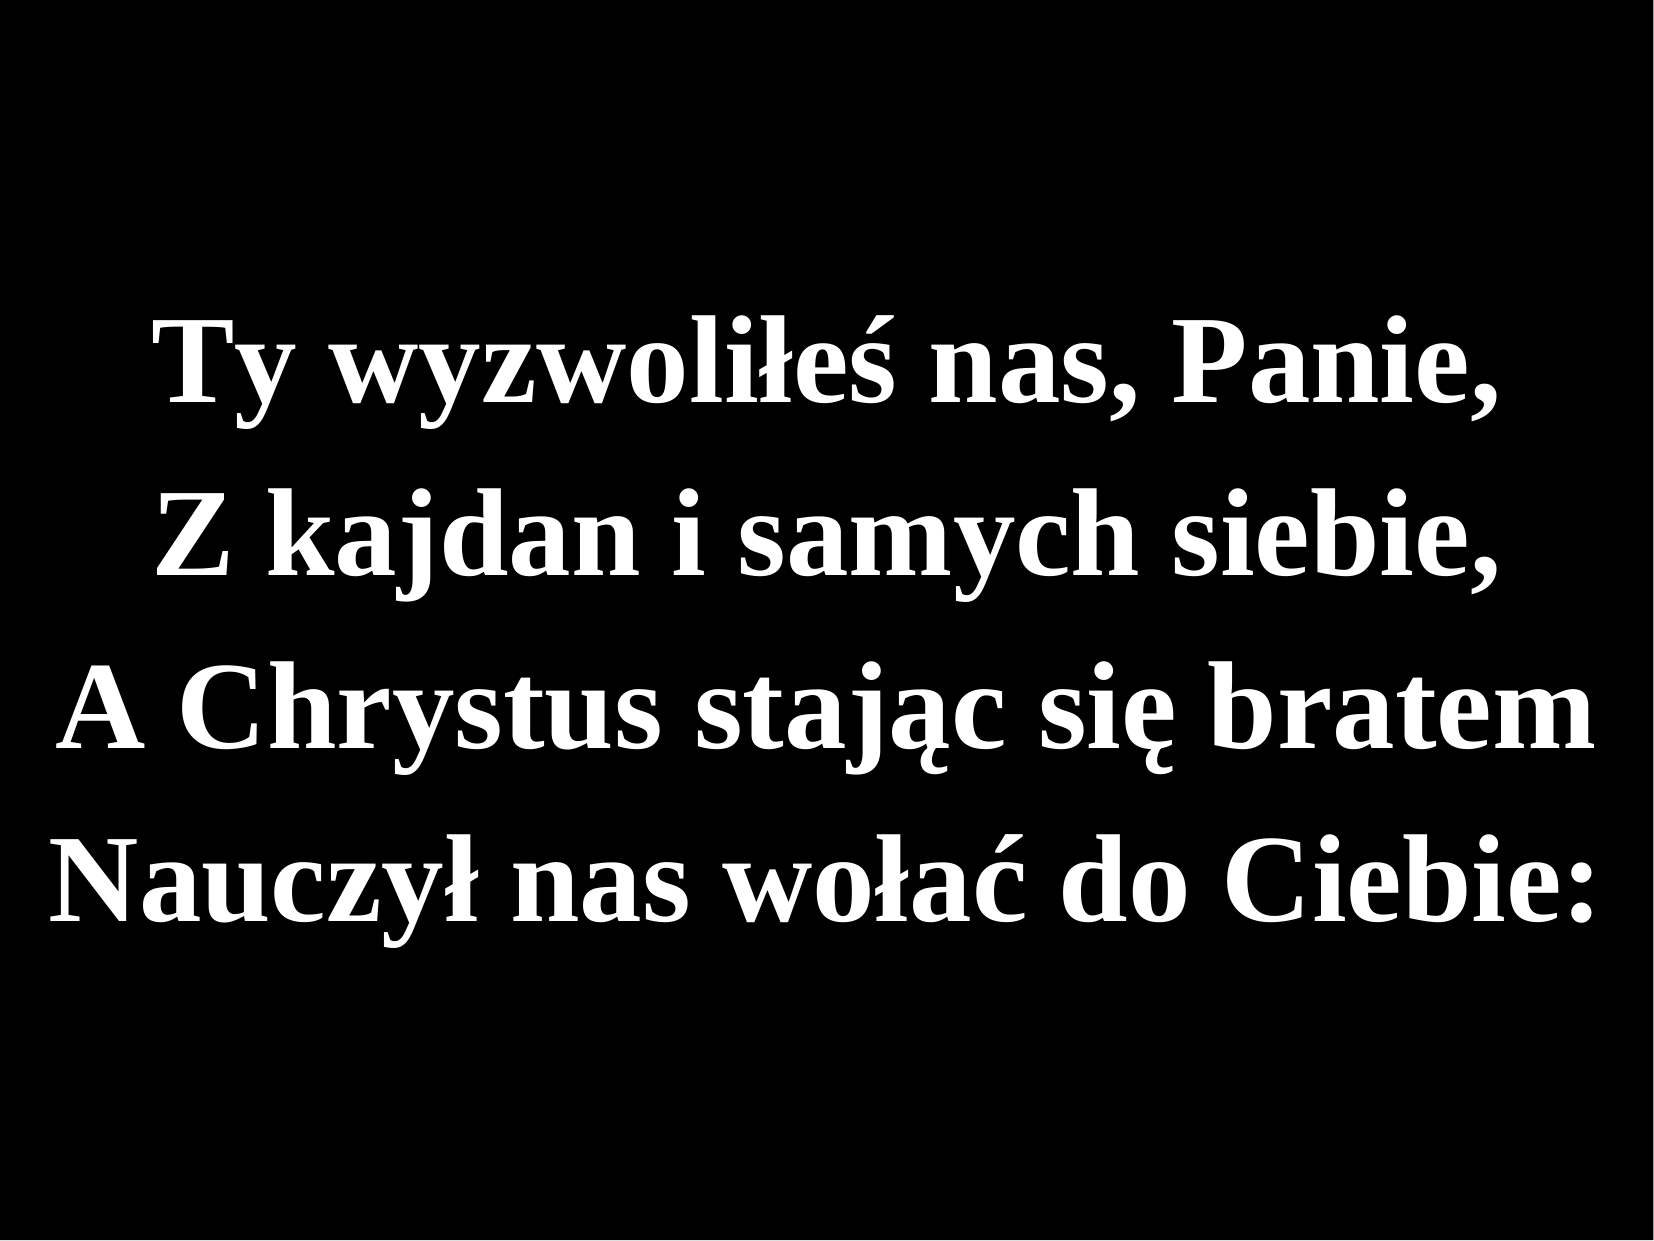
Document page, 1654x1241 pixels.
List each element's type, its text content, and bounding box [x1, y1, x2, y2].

title Ty wyzwoliłeś nas, Panie, ppp Z kajdan i samych siebie, ppp A Chrystus stając się bratem ppp Nauczył nas wołać do Ciebie: [0, 0, 1654, 1241]
